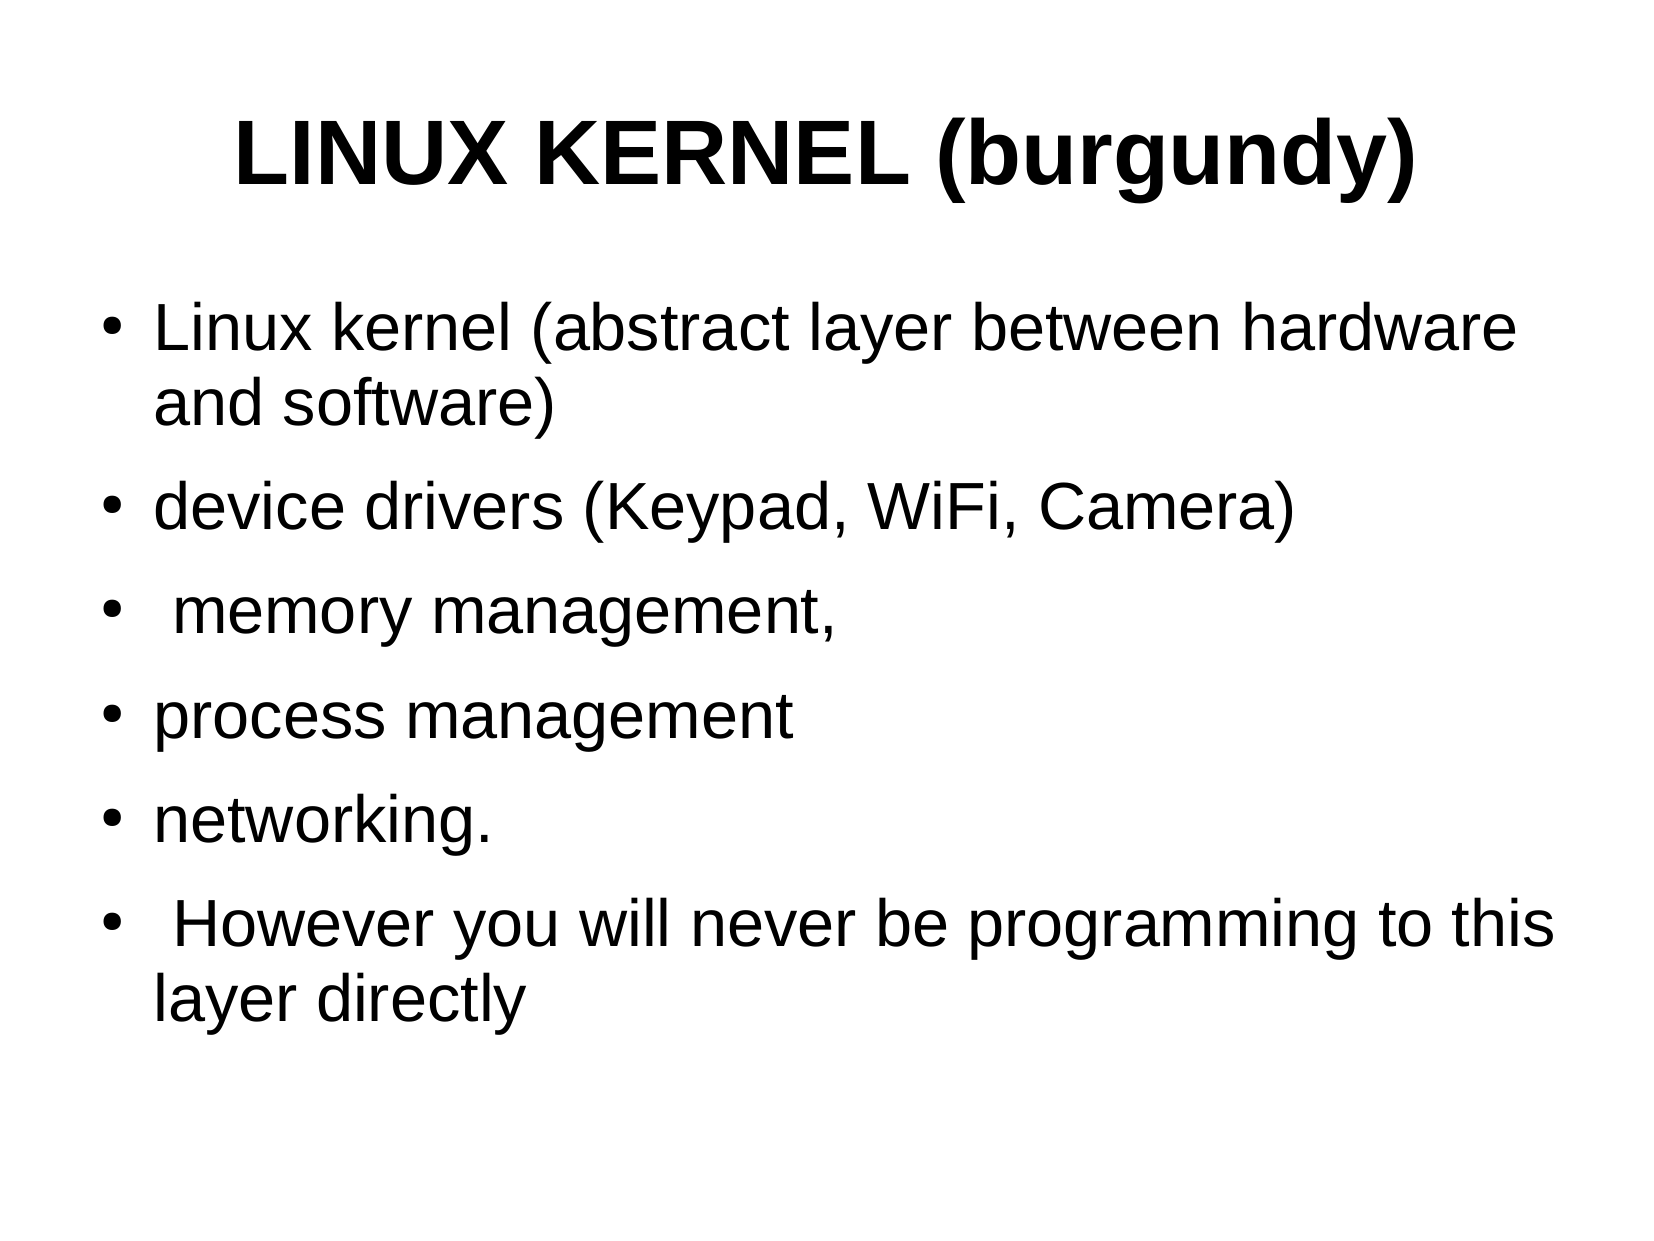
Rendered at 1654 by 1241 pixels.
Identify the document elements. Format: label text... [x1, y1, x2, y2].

list Linux kernel (abstract layer between hardware and software) device drivers (Keypad, WiFi, Camera) memory management, process management networking. However you will never be programming to this layer directly [82, 290, 1571, 1094]
title LINUX KERNEL (burgundy) [82, 49, 1571, 257]
